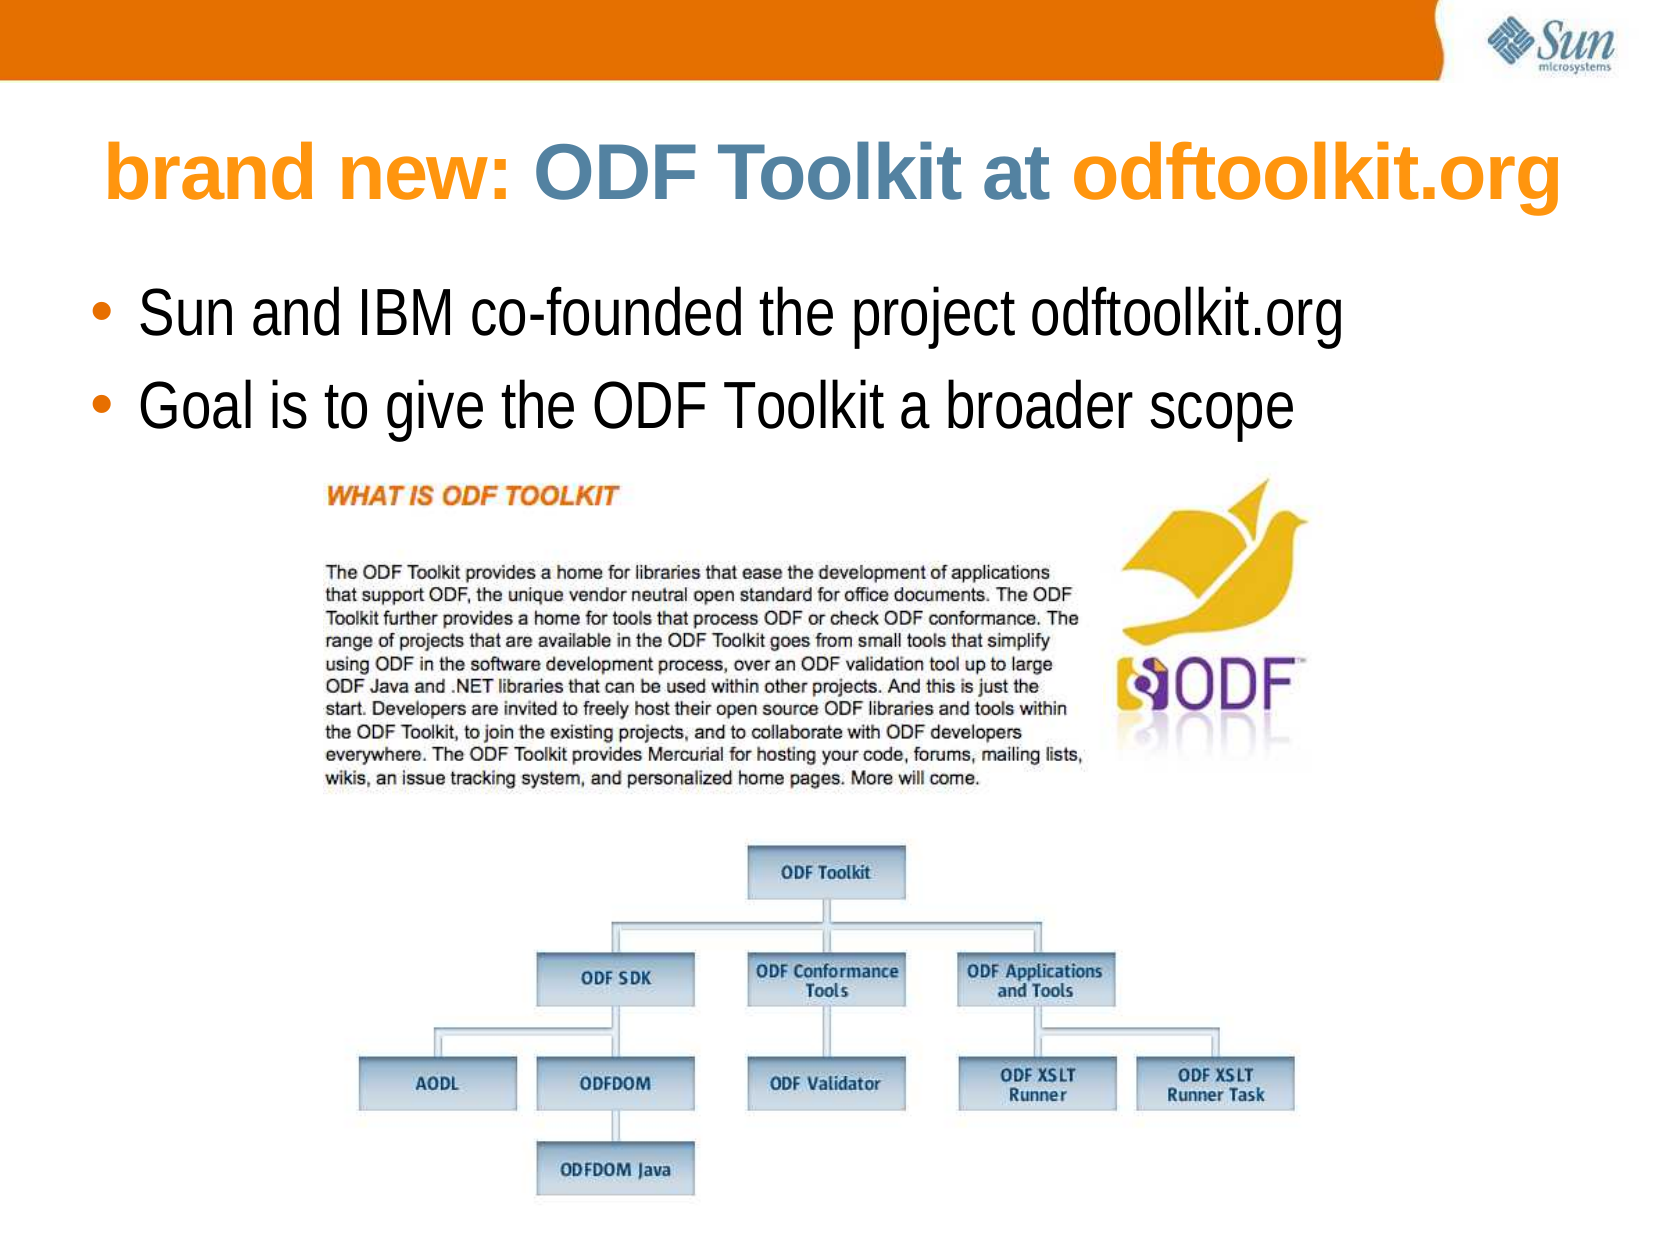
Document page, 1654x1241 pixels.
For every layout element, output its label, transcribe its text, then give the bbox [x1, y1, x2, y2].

list Sun and IBM co-founded the project odftoolkit.org Goal is to give the ODF Toolkit a broader scope [71, 283, 1545, 978]
picture [323, 978, 1331, 1222]
picture [0, 0, 1654, 83]
title brand new: ODF Toolkit at odftoolkit.org [82, 135, 1585, 251]
